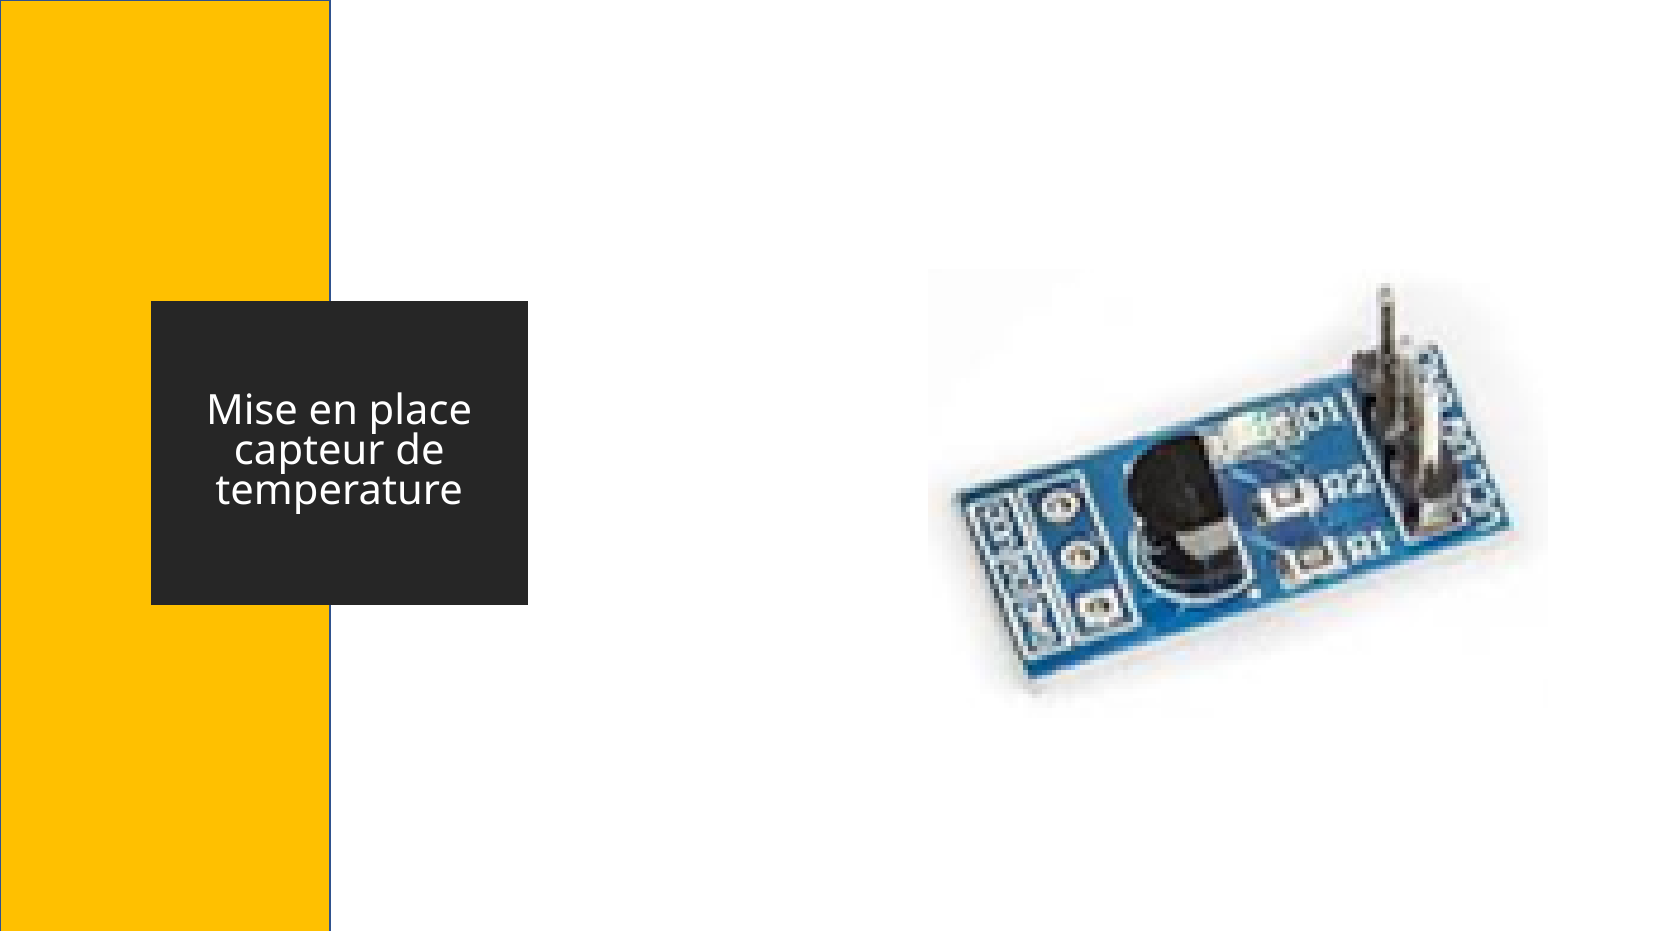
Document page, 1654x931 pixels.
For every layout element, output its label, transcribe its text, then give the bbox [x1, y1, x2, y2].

text_box [0, 0, 1654, 931]
picture [928, 269, 1548, 718]
text_box Mise en place capteur de temperature [165, 315, 514, 591]
